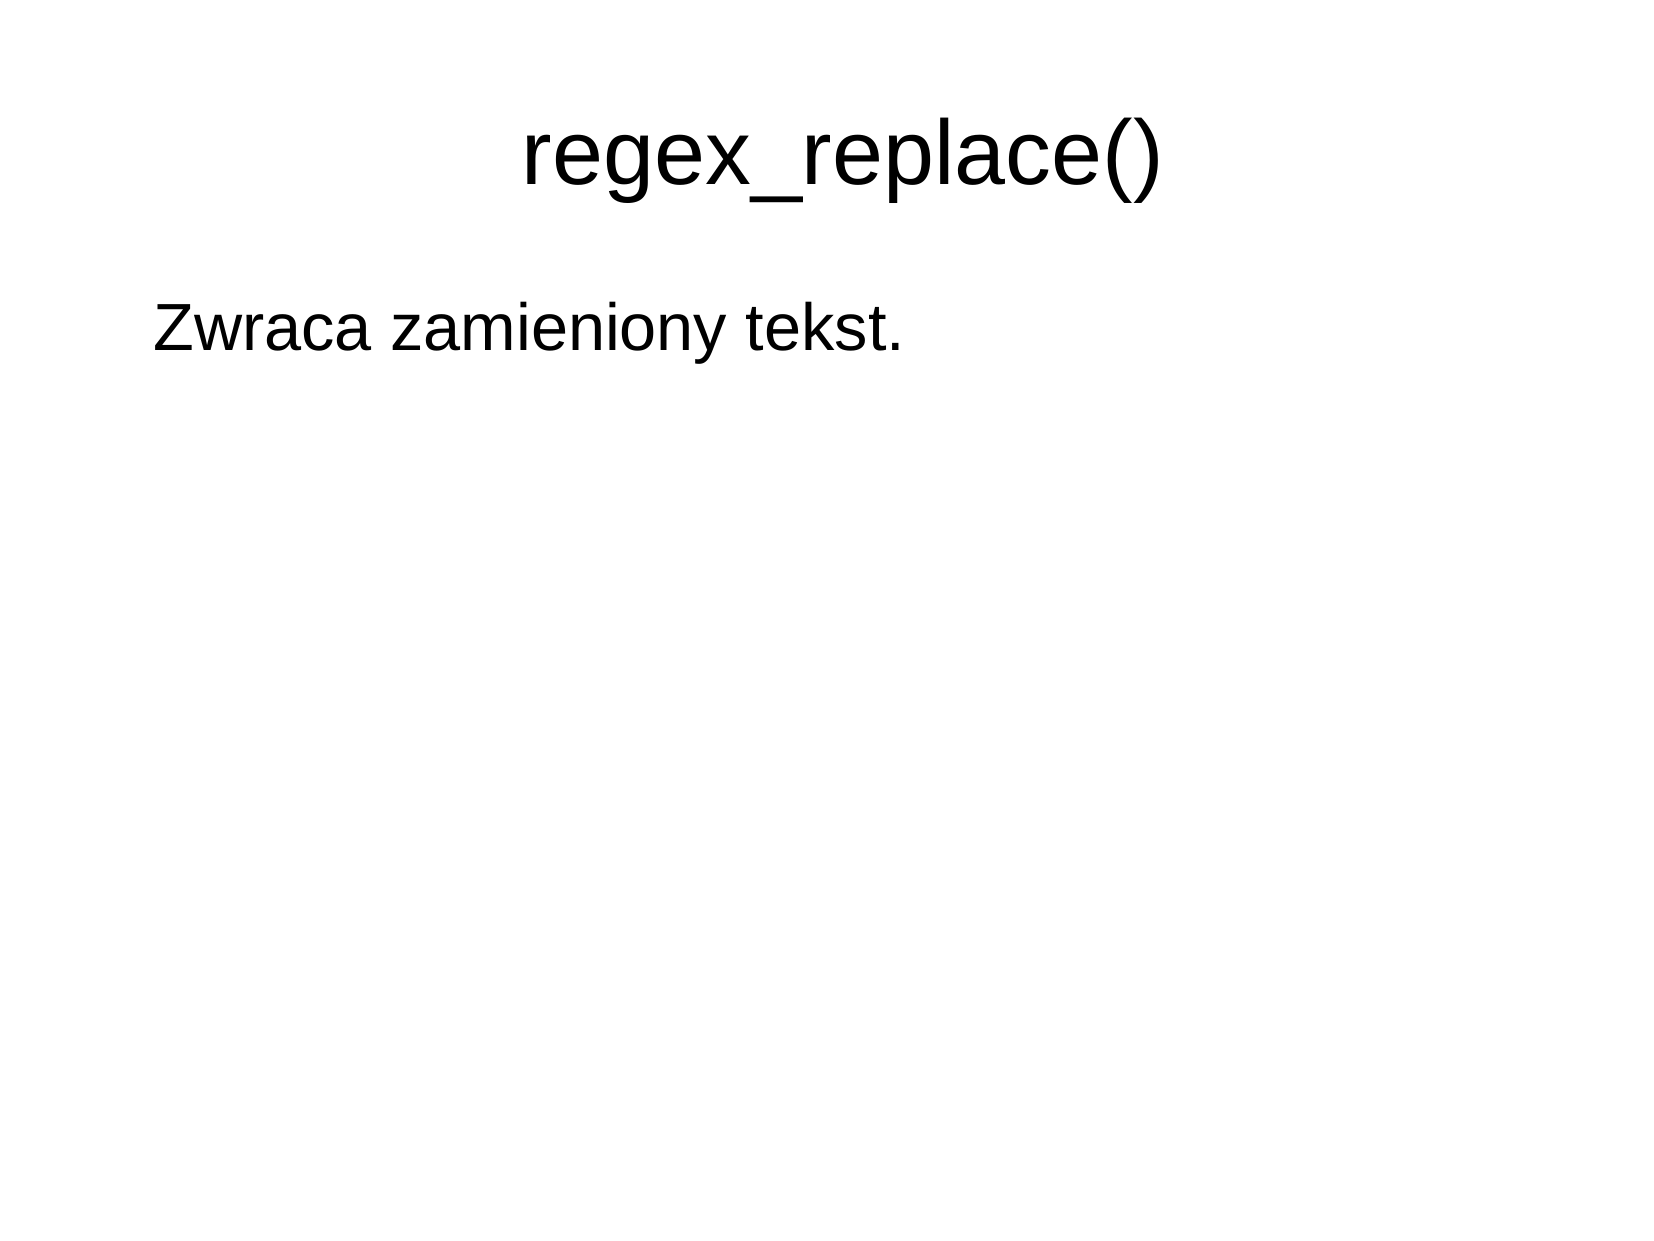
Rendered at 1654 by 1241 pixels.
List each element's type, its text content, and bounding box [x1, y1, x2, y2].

title regex_replace() [82, 49, 1571, 257]
list Zwraca zamieniony tekst. [82, 290, 1571, 1010]
